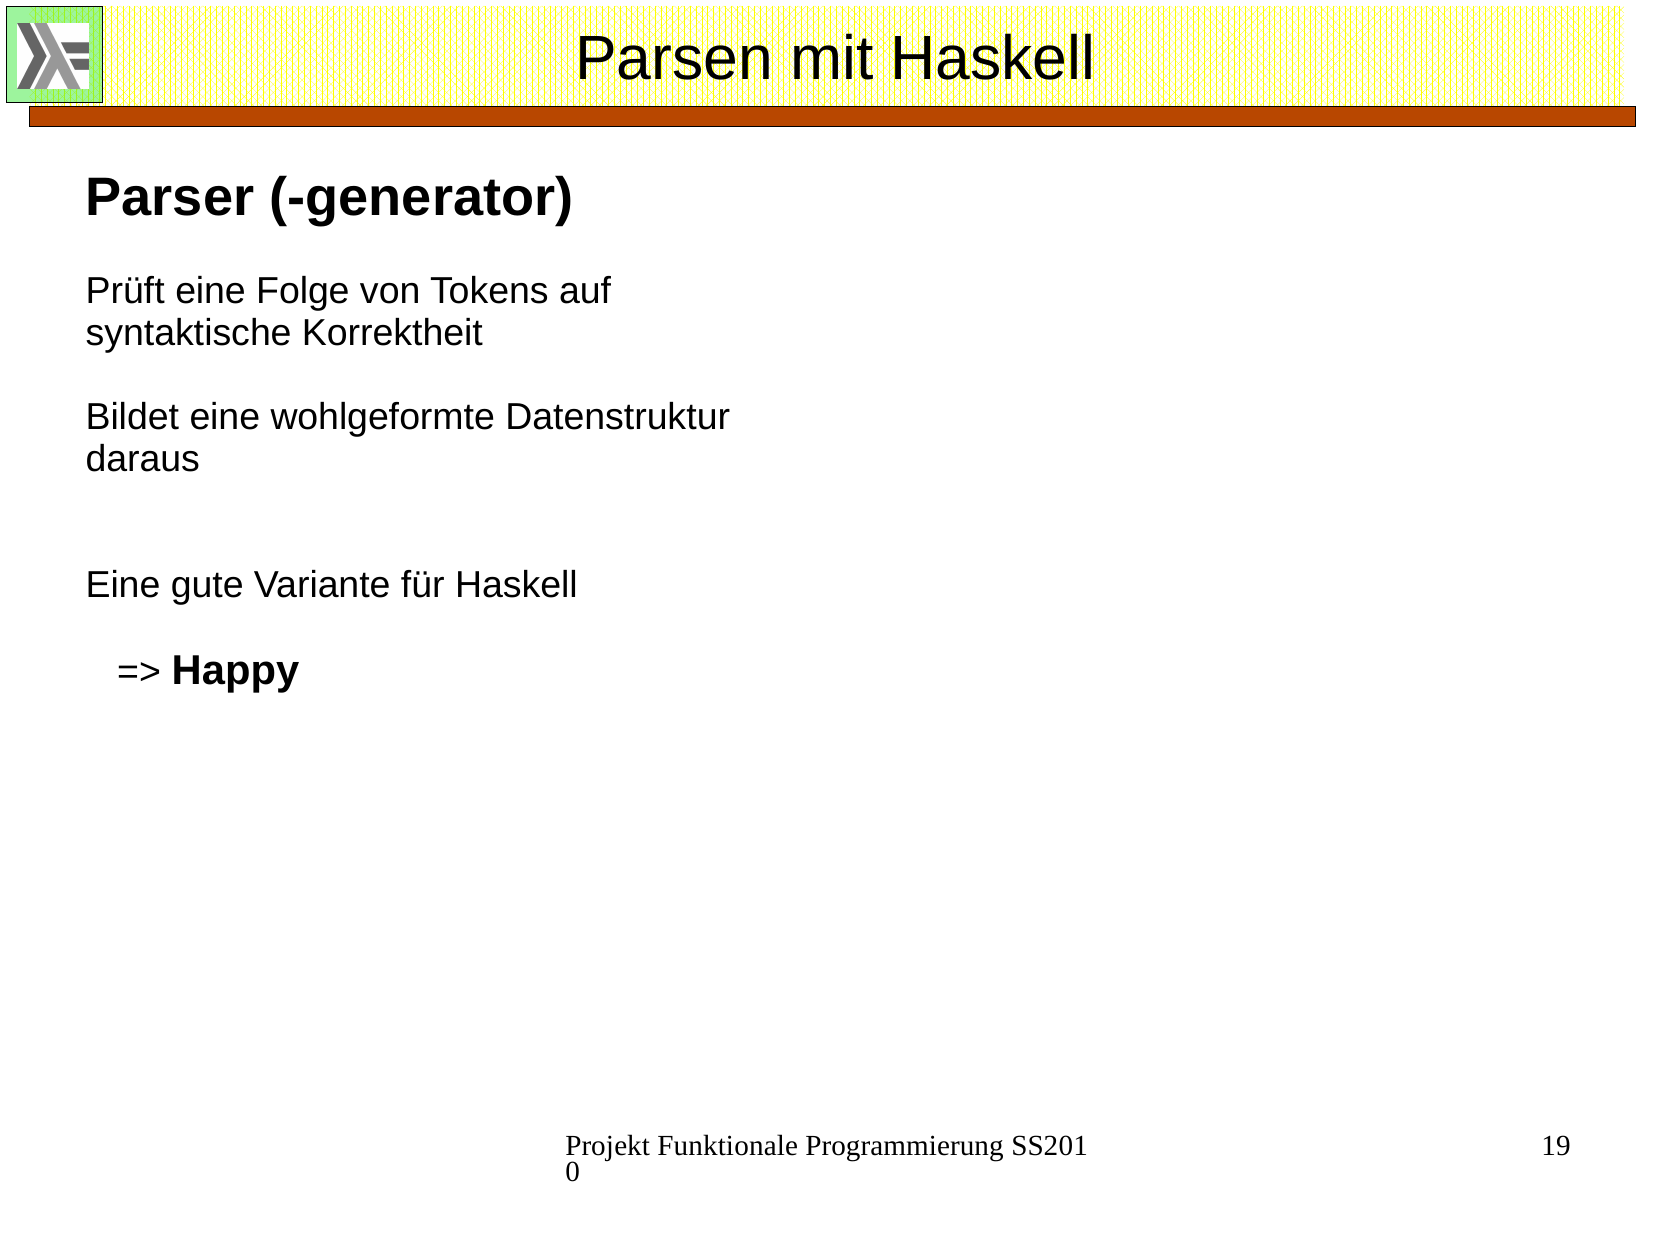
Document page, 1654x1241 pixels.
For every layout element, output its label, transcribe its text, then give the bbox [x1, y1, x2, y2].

picture [17, 23, 89, 89]
title Parsen mit Haskell [206, 15, 1465, 101]
text_box Parser (-generator) Prüft eine Folge von Tokens auf syntaktische Korrektheit Bildet eine wohlgeformte Datenstruktur daraus Eine gute Variante für Haskell => Happy [70, 159, 839, 987]
text_box [6, 5, 1636, 127]
